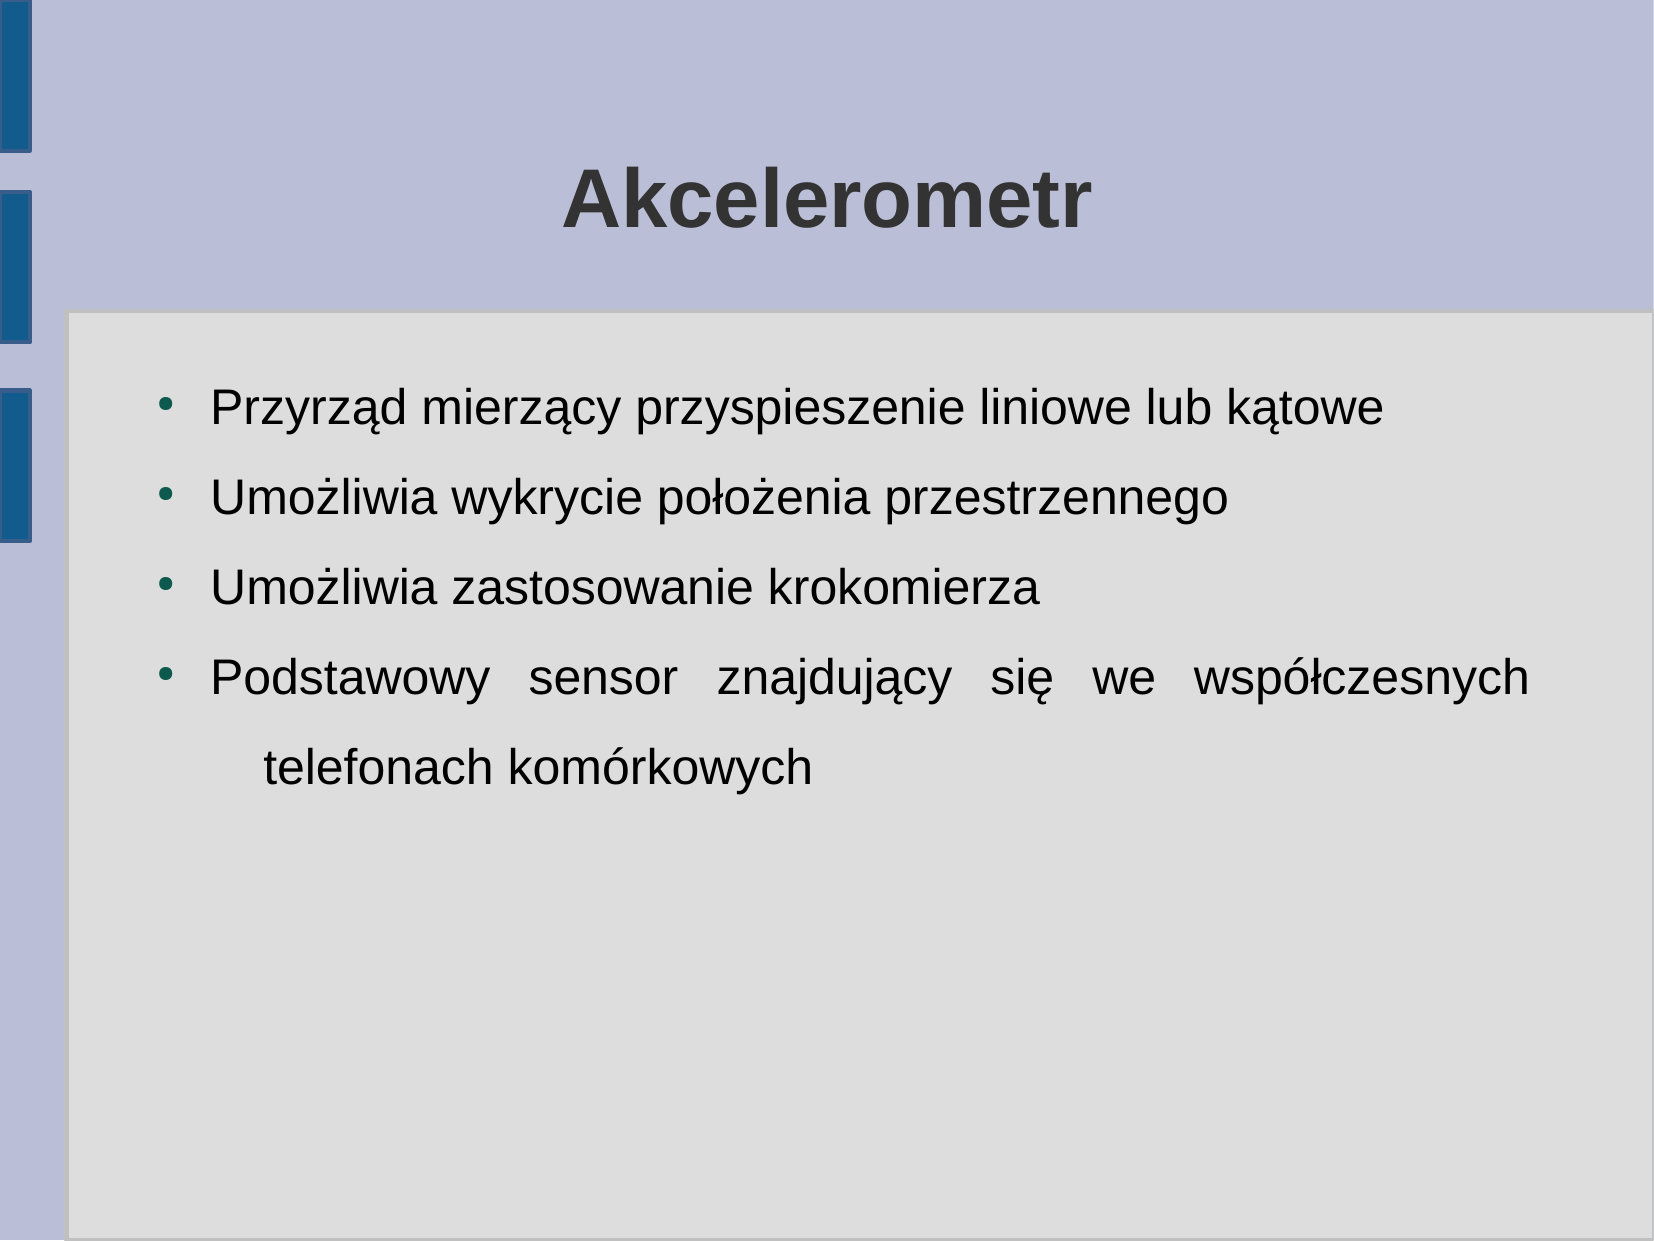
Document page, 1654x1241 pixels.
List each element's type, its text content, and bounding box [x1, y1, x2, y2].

list Przyrząd mierzący przyspieszenie liniowe lub kątowe Umożliwia wykrycie położenia przestrzennego Umożliwia zastosowanie krokomierza Podstawowy sensor znajdujący się we współczesnych telefonach komórkowych [121, 344, 1534, 1127]
title Akcelerometr [121, 91, 1534, 299]
